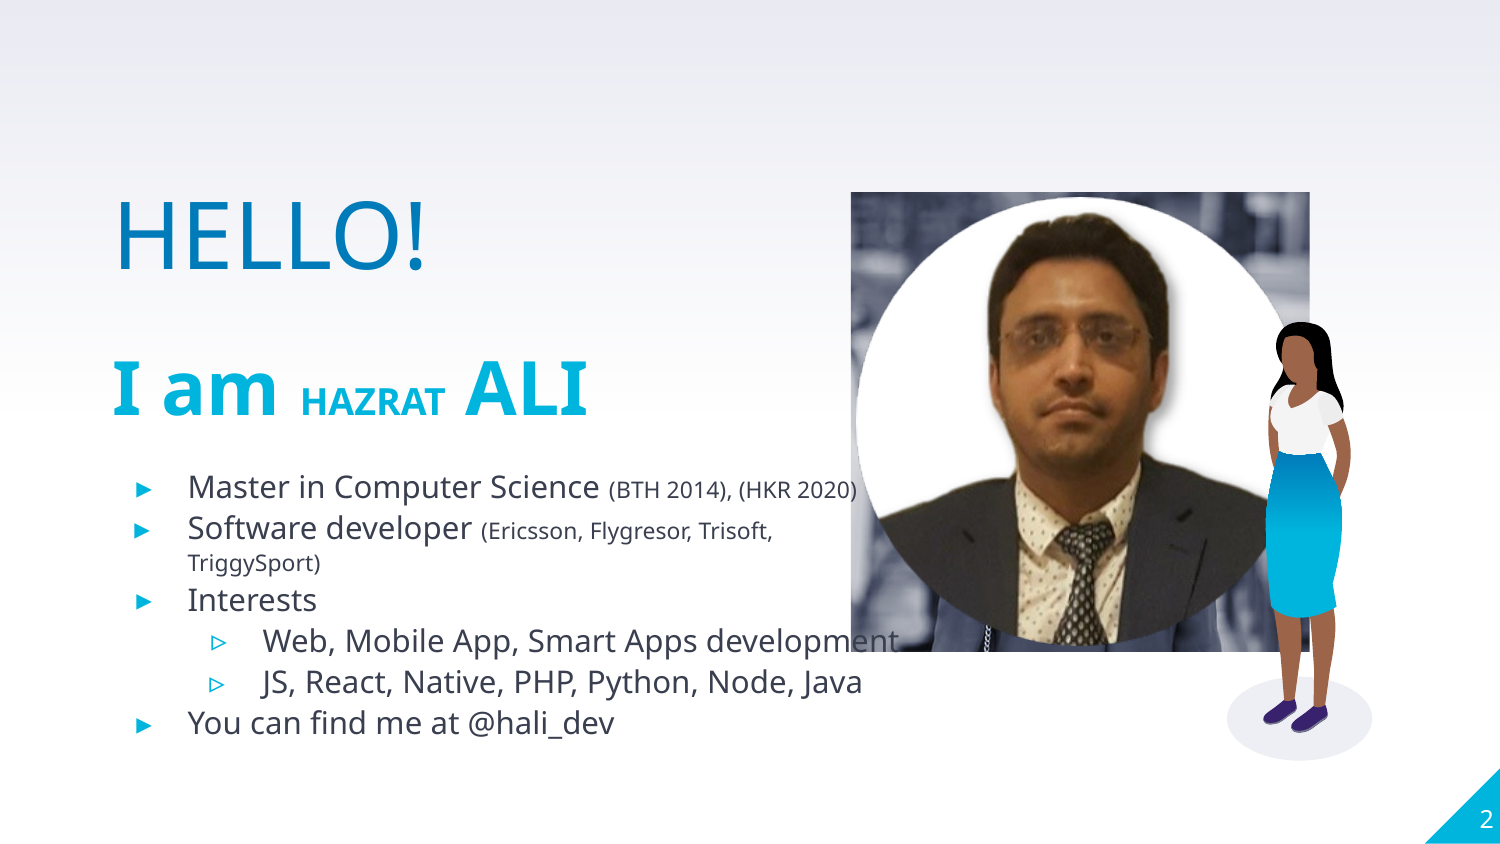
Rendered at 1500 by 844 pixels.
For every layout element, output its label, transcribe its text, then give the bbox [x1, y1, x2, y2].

picture [1301, 617, 1310, 652]
subtitle Master in Computer Science (BTH 2014), (HKR 2020) Software developer (Ericsson, Flygresor, Trisoft, TriggySport) Interests Web, Mobile App, Smart Apps development JS, React, Native, PHP, Python, Node, Java You can find me at @hali_dev [112, 463, 903, 779]
subtitle I am HAZRAT ALI [112, 331, 826, 434]
slide_number 1 [1418, 760, 1494, 838]
title HELLO! [112, 197, 826, 331]
text_box [1226, 322, 1373, 761]
picture [850, 192, 1310, 652]
